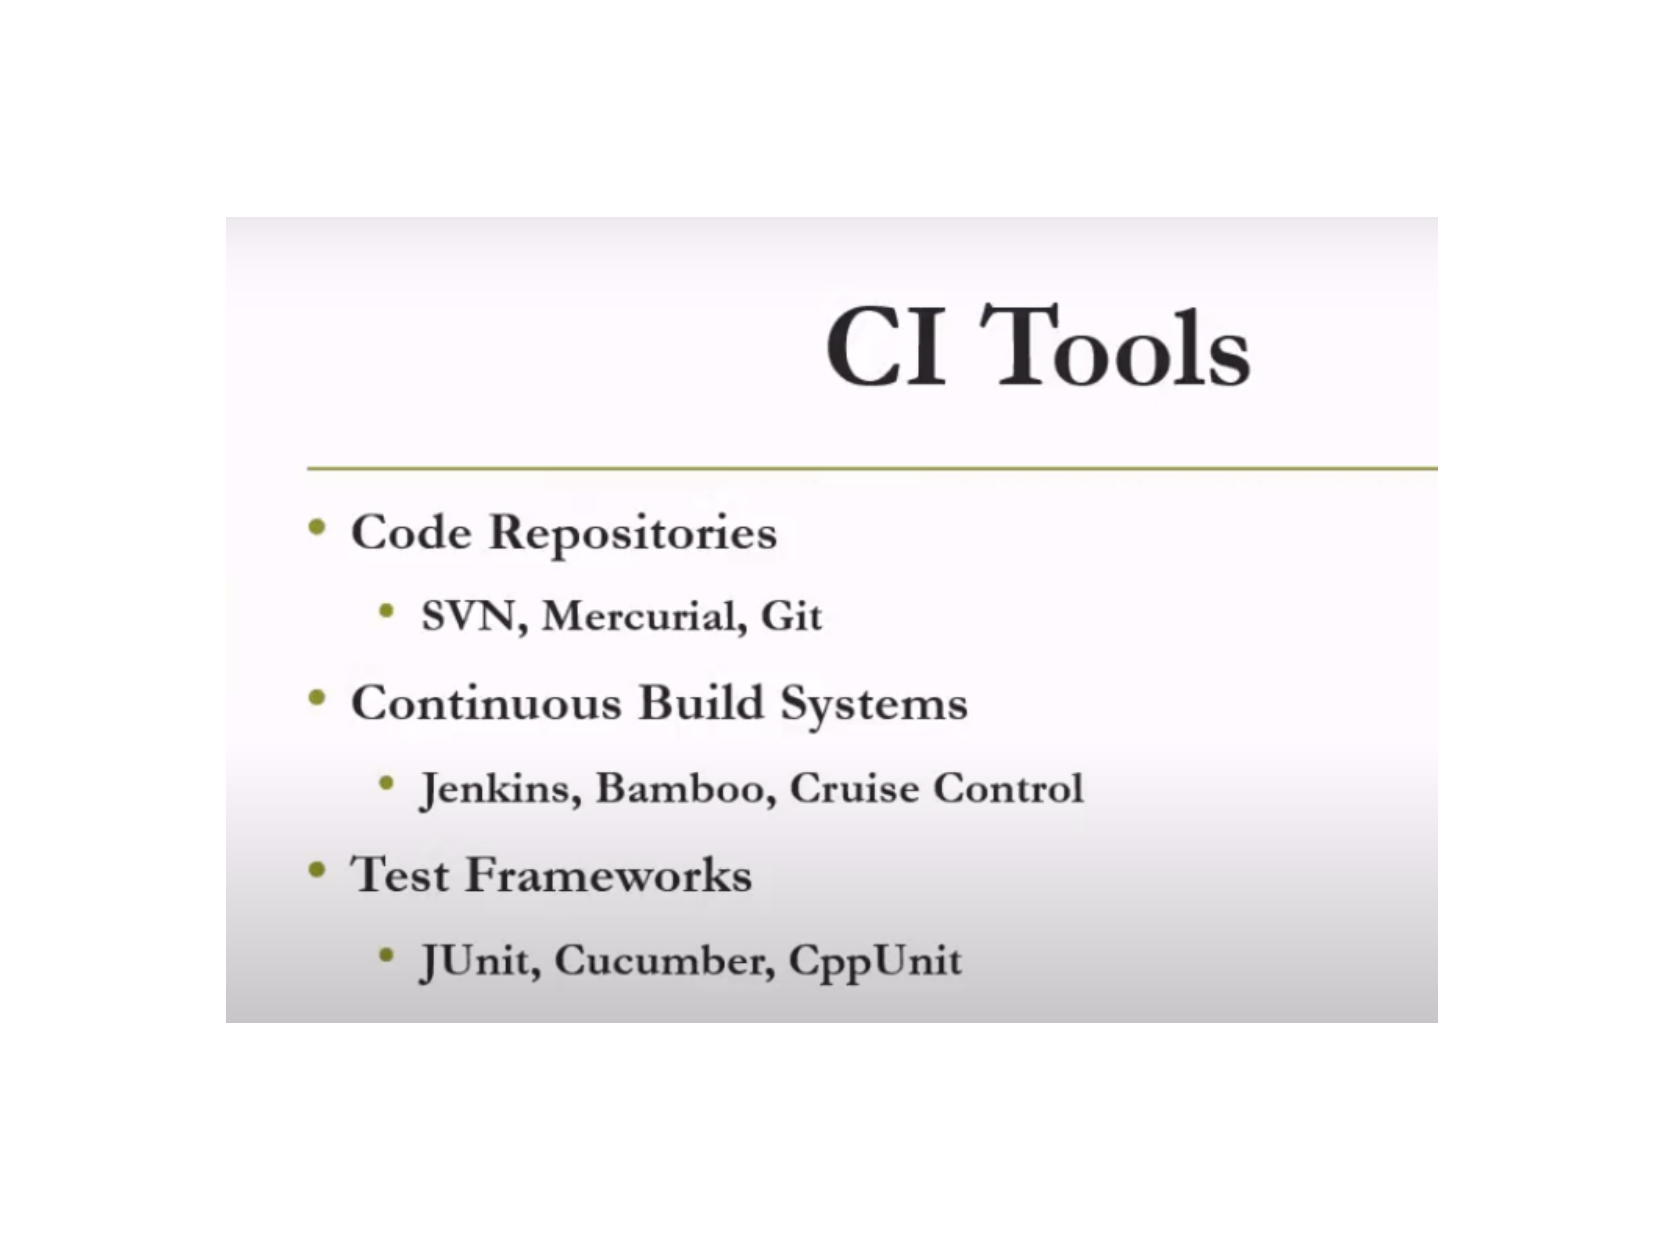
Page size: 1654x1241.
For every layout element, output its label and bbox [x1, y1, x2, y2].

picture [226, 217, 1438, 1023]
